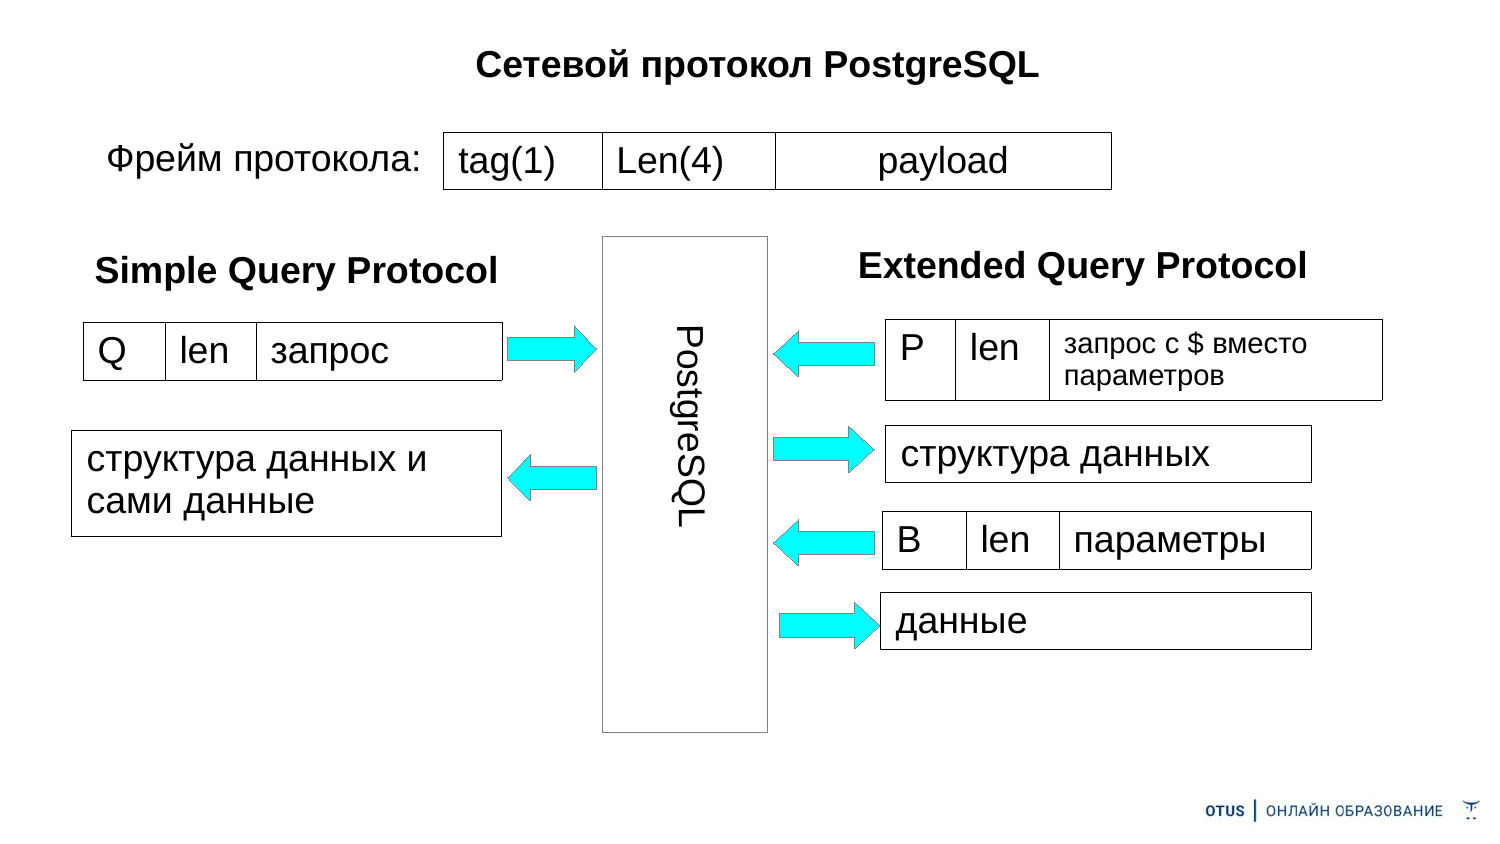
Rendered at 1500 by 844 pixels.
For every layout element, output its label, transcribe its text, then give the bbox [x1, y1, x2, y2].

table_header payload [776, 133, 1111, 189]
table_header len [967, 512, 1059, 569]
text_box [507, 325, 597, 373]
table_header запрос с $ вместо параметров [1050, 320, 1382, 400]
text_box Сетевой протокол PostgreSQL [460, 36, 1055, 95]
table_header B [883, 512, 966, 569]
text_box [779, 602, 880, 649]
text_box [507, 454, 597, 501]
text_box Фрейм протокола: [91, 129, 438, 187]
table_header len [956, 320, 1049, 400]
text_box данные [880, 592, 1312, 650]
table_header len [166, 323, 256, 380]
table_header Len(4) [603, 133, 775, 189]
text_box структура данных [885, 425, 1312, 483]
table_header запрос [257, 323, 502, 380]
picture [1205, 799, 1482, 826]
text_box Extended Query Protocol [843, 237, 1323, 296]
text_box Simple Query Protocol [79, 242, 514, 301]
table_header tag(1) [444, 133, 602, 189]
table_header параметры [1060, 512, 1311, 569]
table_header Q [84, 323, 165, 380]
text_box структура данных и сами данные [71, 430, 502, 537]
text_box [773, 426, 875, 473]
text_box PostgreSQL [661, 309, 721, 544]
text_box [773, 330, 875, 377]
table_header P [886, 320, 955, 400]
text_box [773, 519, 875, 566]
